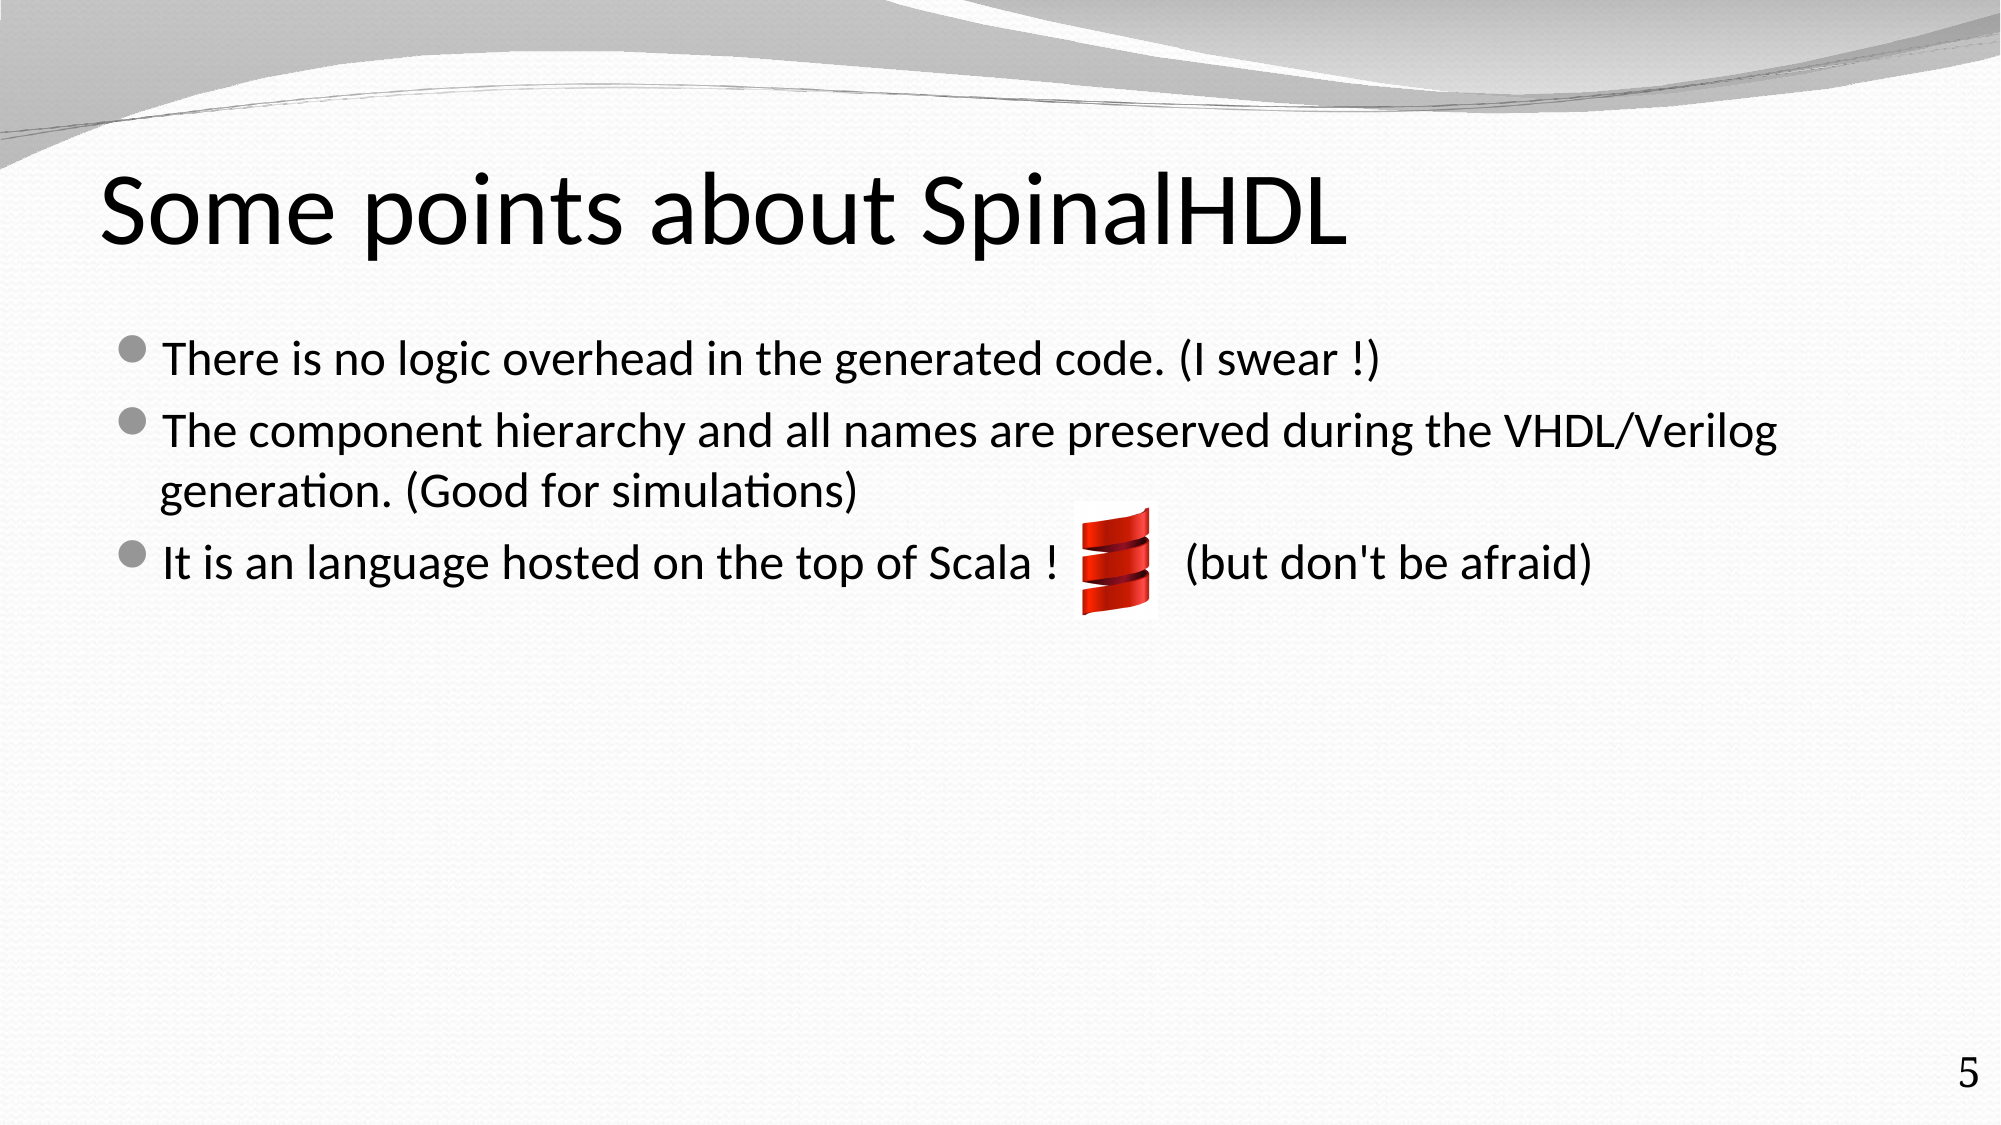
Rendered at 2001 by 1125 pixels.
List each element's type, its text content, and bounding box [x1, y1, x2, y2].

text_box <numéro> [1813, 1042, 1981, 1103]
list There is no logic overhead in the generated code. (I swear !) The component hierarchy and all names are preserved during the VHDL/Verilog generation. (Good for simulations) It is an language hosted on the top of Scala ! (but don't be afraid) [99, 317, 1901, 953]
title Some points about SpinalHDL [99, 77, 1901, 266]
picture [0, 0, 2001, 1125]
